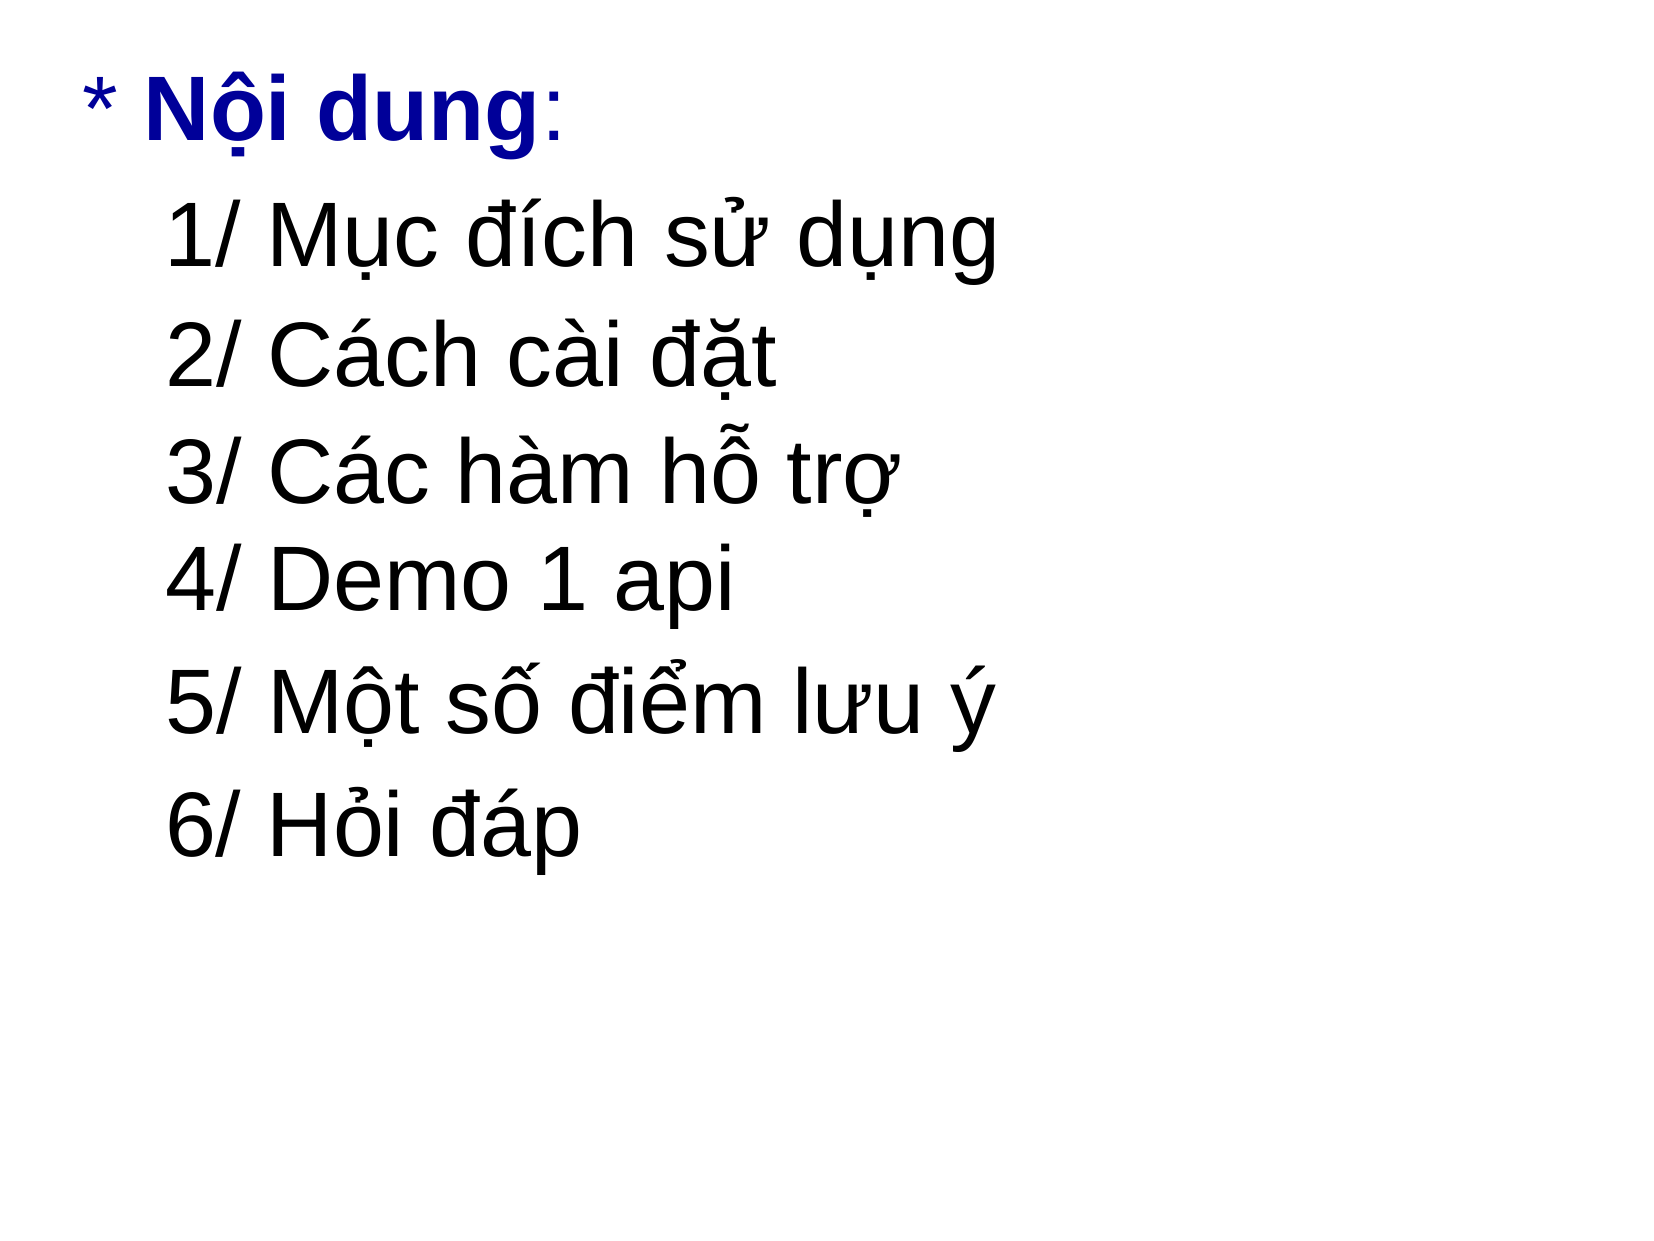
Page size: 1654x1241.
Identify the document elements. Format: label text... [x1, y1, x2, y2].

title 2/ Cách cài đặt [165, 302, 1654, 420]
title * Nội dung: [82, 49, 1571, 271]
title 1/ Mục đích sử dụng [164, 182, 1653, 390]
title 6/ Hỏi đáp [165, 734, 1654, 929]
title 4/ Demo 1 api [165, 526, 1654, 734]
title 3/ Các hàm hỗ trợ [165, 420, 1654, 526]
